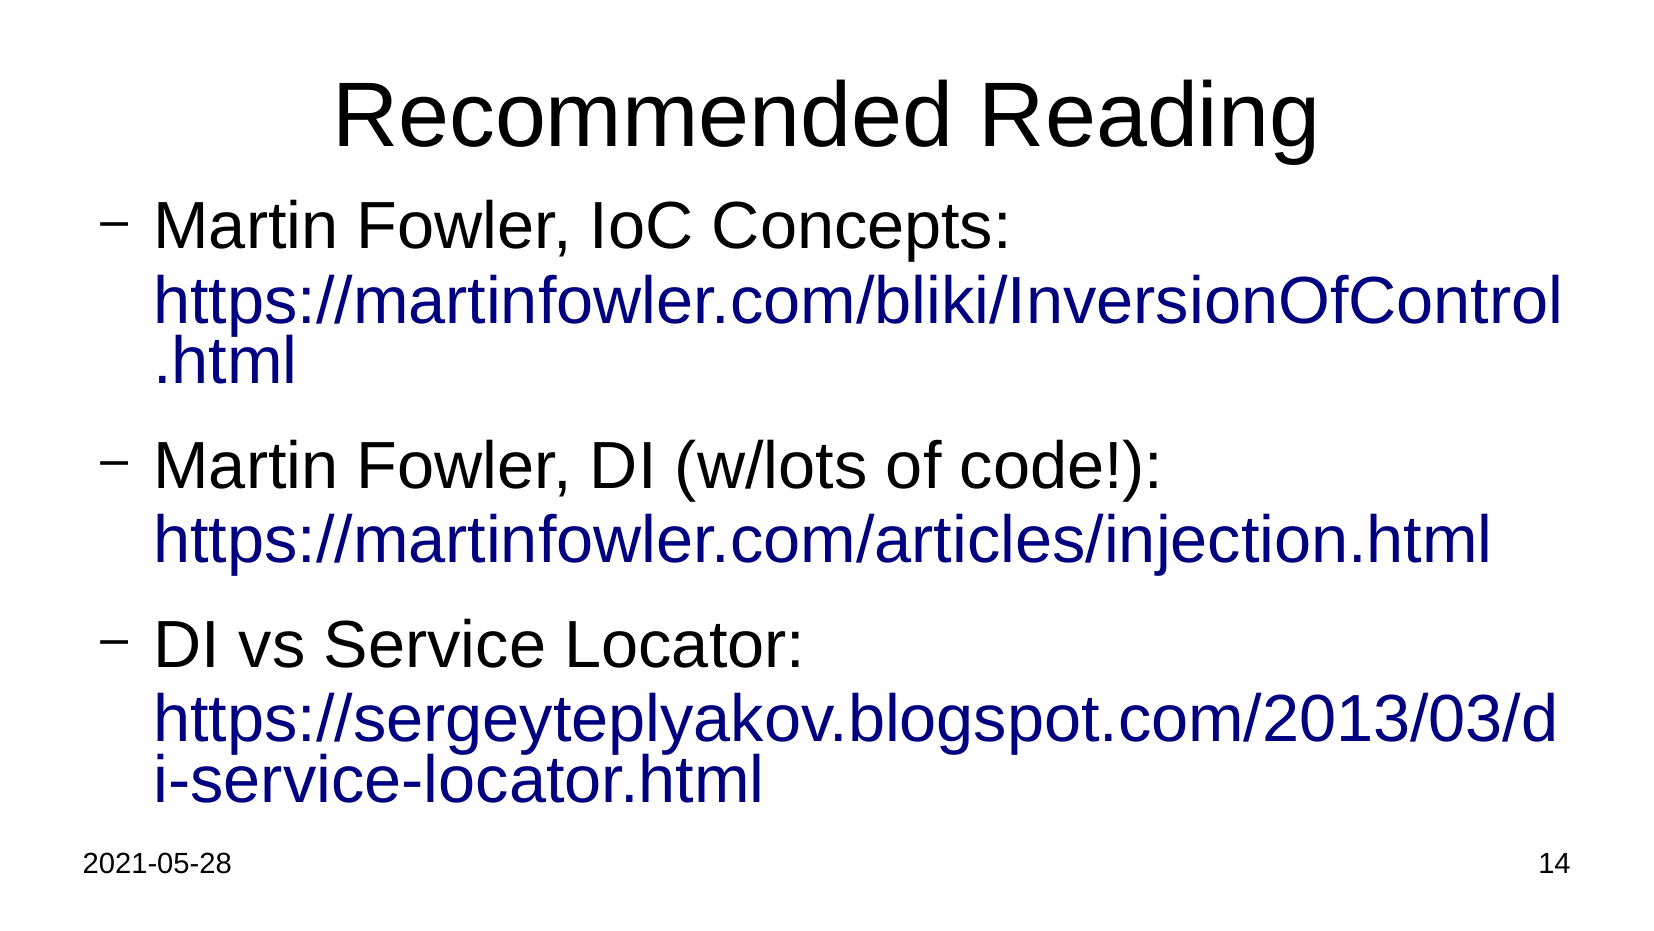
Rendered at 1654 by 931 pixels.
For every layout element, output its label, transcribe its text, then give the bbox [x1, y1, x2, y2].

list Martin Fowler, IoC Concepts:https://martinfowler.com/bliki/InversionOfControl.html Martin Fowler, DI (w/lots of code!):https://martinfowler.com/articles/injection.html DI vs Service Locator: https://sergeyteplyakov.blogspot.com/2013/03/di-service-locator.html [82, 188, 1571, 728]
title Recommended Reading [82, 37, 1571, 188]
